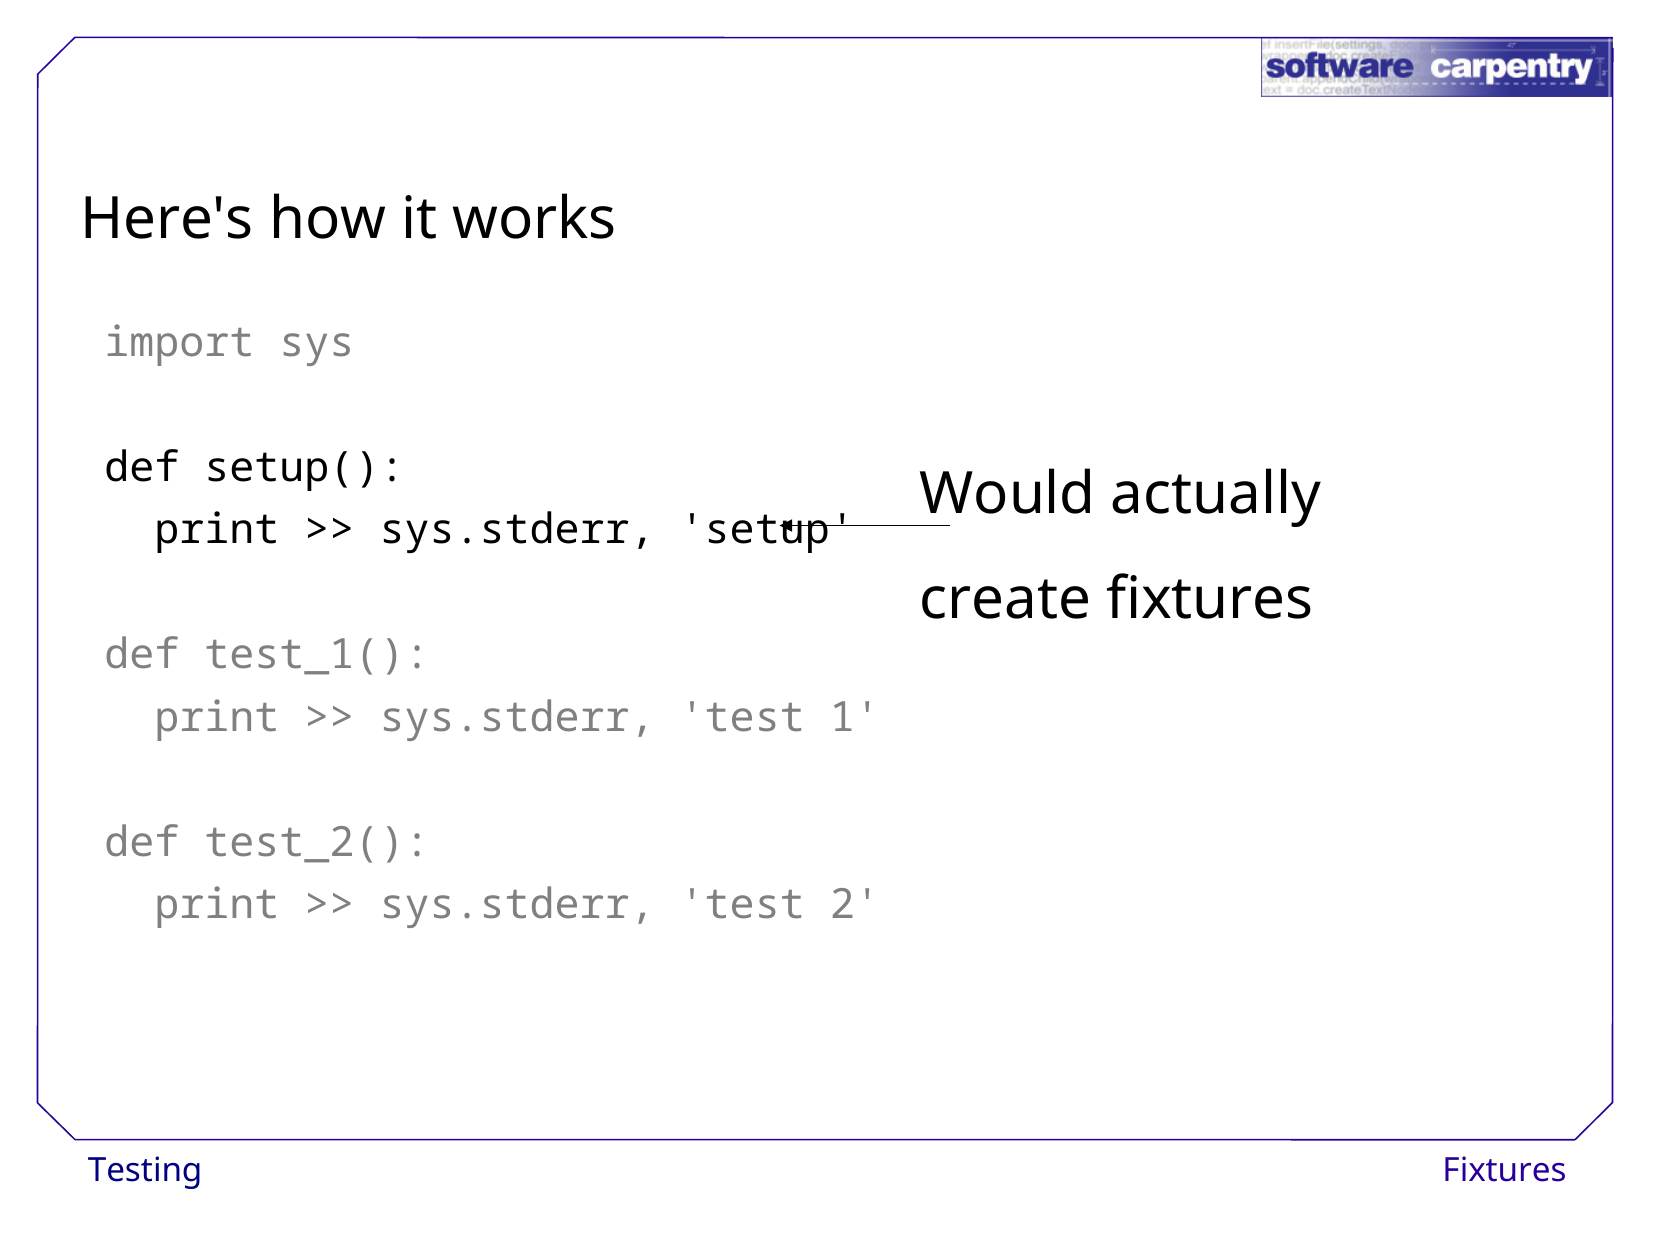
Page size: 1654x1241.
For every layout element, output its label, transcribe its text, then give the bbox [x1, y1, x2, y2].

text_box Would actually create fixtures [904, 412, 1487, 638]
text_box Here's how it works [65, 138, 782, 259]
text_box import sys def setup(): print >> sys.stderr, 'setup' def test_1(): print >> sys.stderr, 'test 1' def test_2(): print >> sys.stderr, 'test 2' [89, 294, 761, 989]
picture [1261, 39, 1613, 97]
